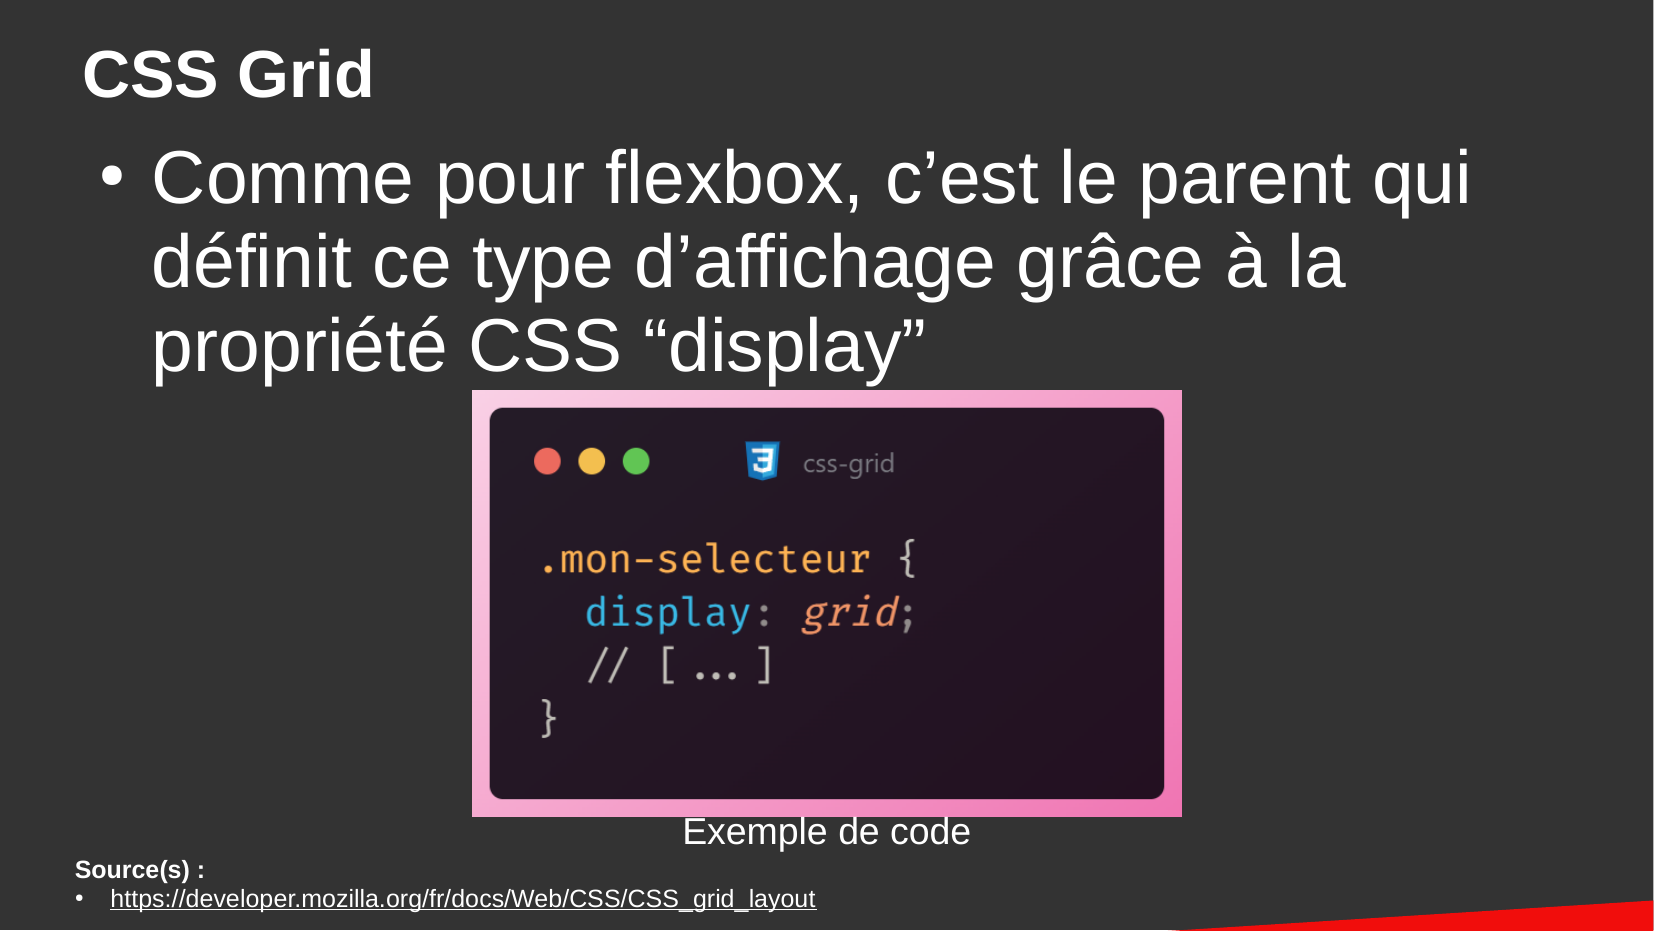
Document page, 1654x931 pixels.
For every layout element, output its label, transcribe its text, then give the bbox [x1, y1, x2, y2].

text_box Exemple de code [566, 803, 1087, 860]
text_box Source(s) : https://developer.mozilla.org/fr/docs/Web/CSS/CSS_grid_layout [60, 838, 1546, 920]
text_box [1167, 900, 1654, 931]
title CSS Grid [82, 37, 1571, 114]
list Comme pour flexbox, c’est le parent qui définit ce type d’affichage grâce à la propriété CSS “display” [80, 135, 1620, 402]
picture [472, 390, 1182, 817]
